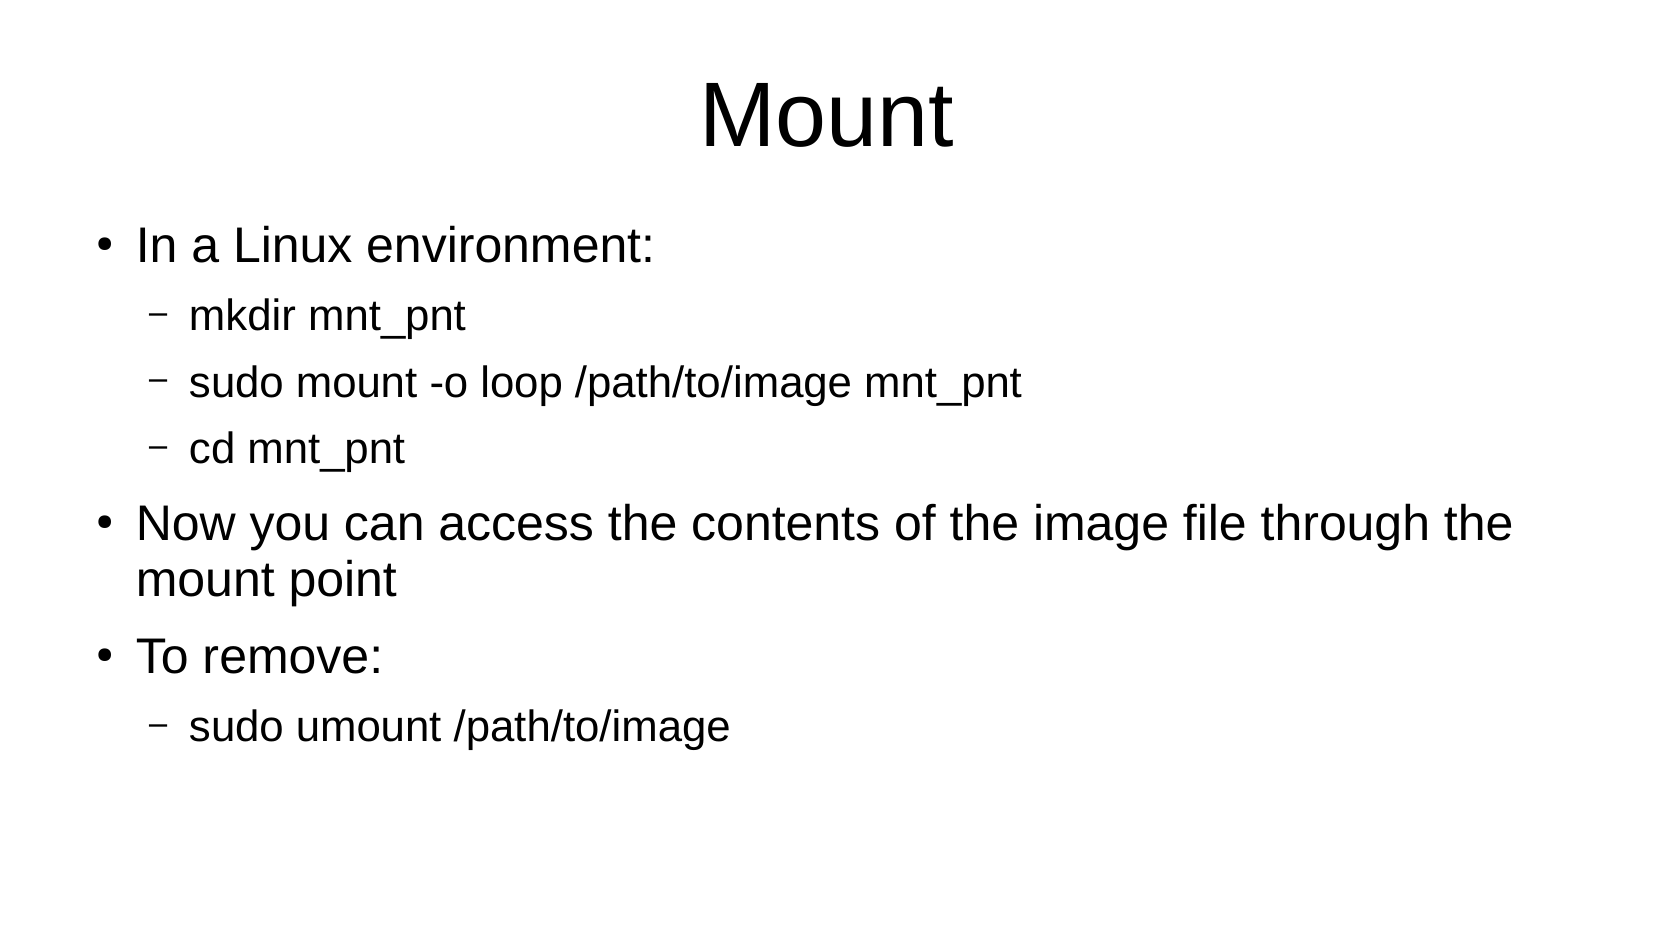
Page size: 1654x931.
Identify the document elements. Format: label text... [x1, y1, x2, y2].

title Mount [82, 37, 1571, 193]
list In a Linux environment: mkdir mnt_pnt sudo mount -o loop /path/to/image mnt_pnt cd mnt_pnt Now you can access the contents of the image file through the mount point To remove: sudo umount /path/to/image [82, 217, 1571, 758]
